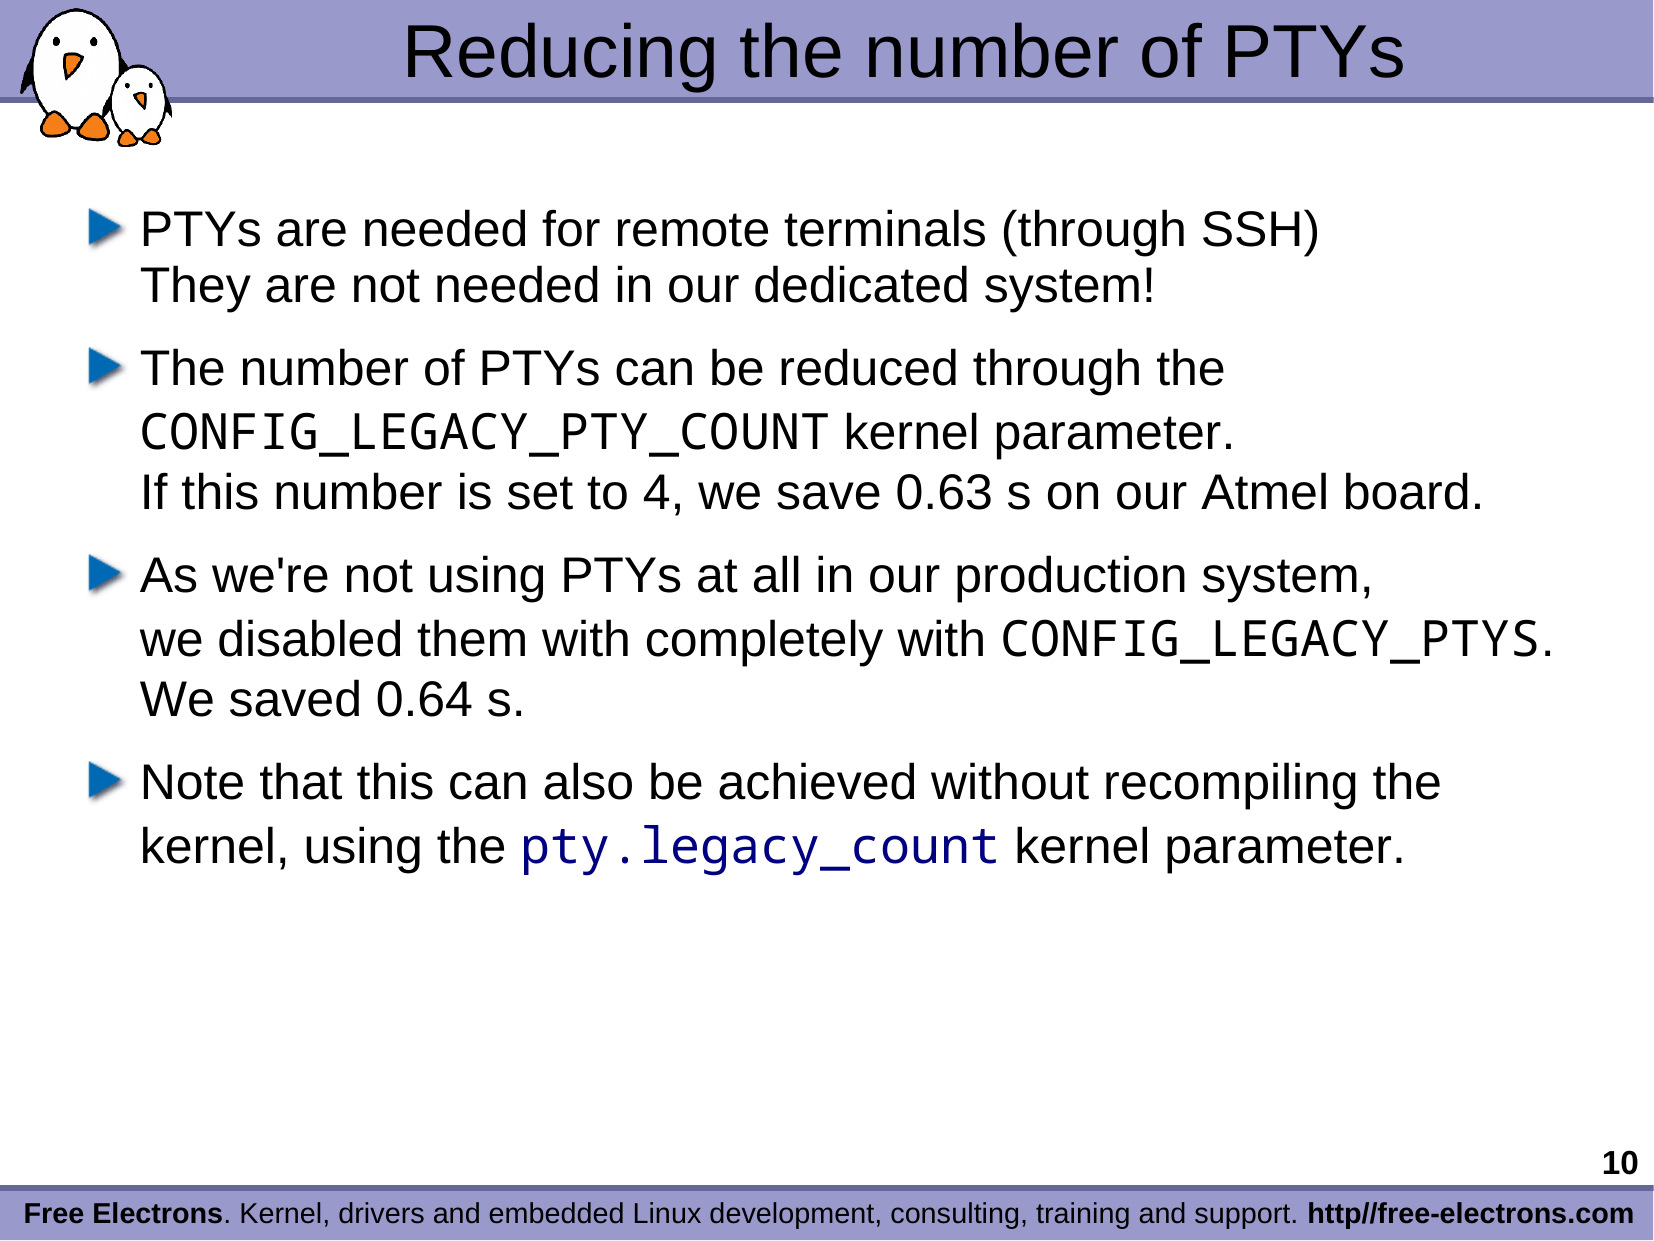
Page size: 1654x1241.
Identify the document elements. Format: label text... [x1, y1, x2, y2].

picture [20, 8, 172, 147]
title Reducing the number of PTYs [178, 4, 1631, 98]
list PTYs are needed for remote terminals (through SSH) They are not needed in our dedicated system! The number of PTYs can be reduced through the CONFIG_LEGACY_PTY_COUNT kernel parameter. If this number is set to 4, we save 0.63 s on our Atmel board. As we're not using PTYs at all in our production system, we disabled them with completely with CONFIG_LEGACY_PTYS. We saved 0.64 s. Note that this can also be achieved without recompiling the kernel, using the pty.legacy_count kernel parameter. [68, 201, 1592, 1118]
